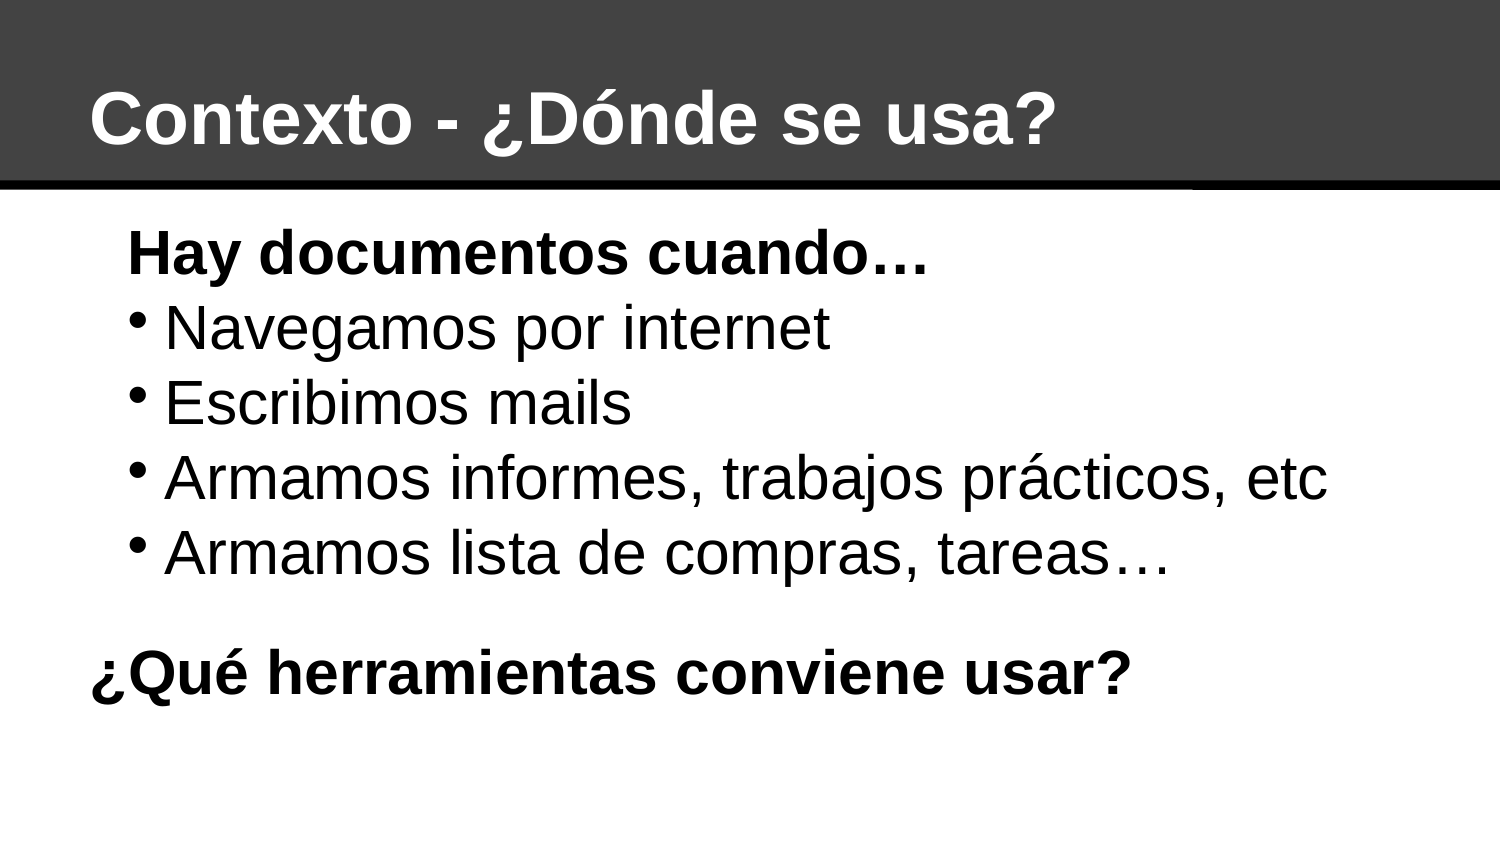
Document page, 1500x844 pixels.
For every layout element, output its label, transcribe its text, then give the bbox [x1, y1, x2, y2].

text_box Hay documentos cuando… Navegamos por internet Escribimos mails Armamos informes, trabajos prácticos, etc Armamos lista de compras, tareas… ¿Qué herramientas conviene usar? [74, 196, 1425, 808]
text_box Contexto - ¿Dónde se usa? [74, 33, 1425, 175]
